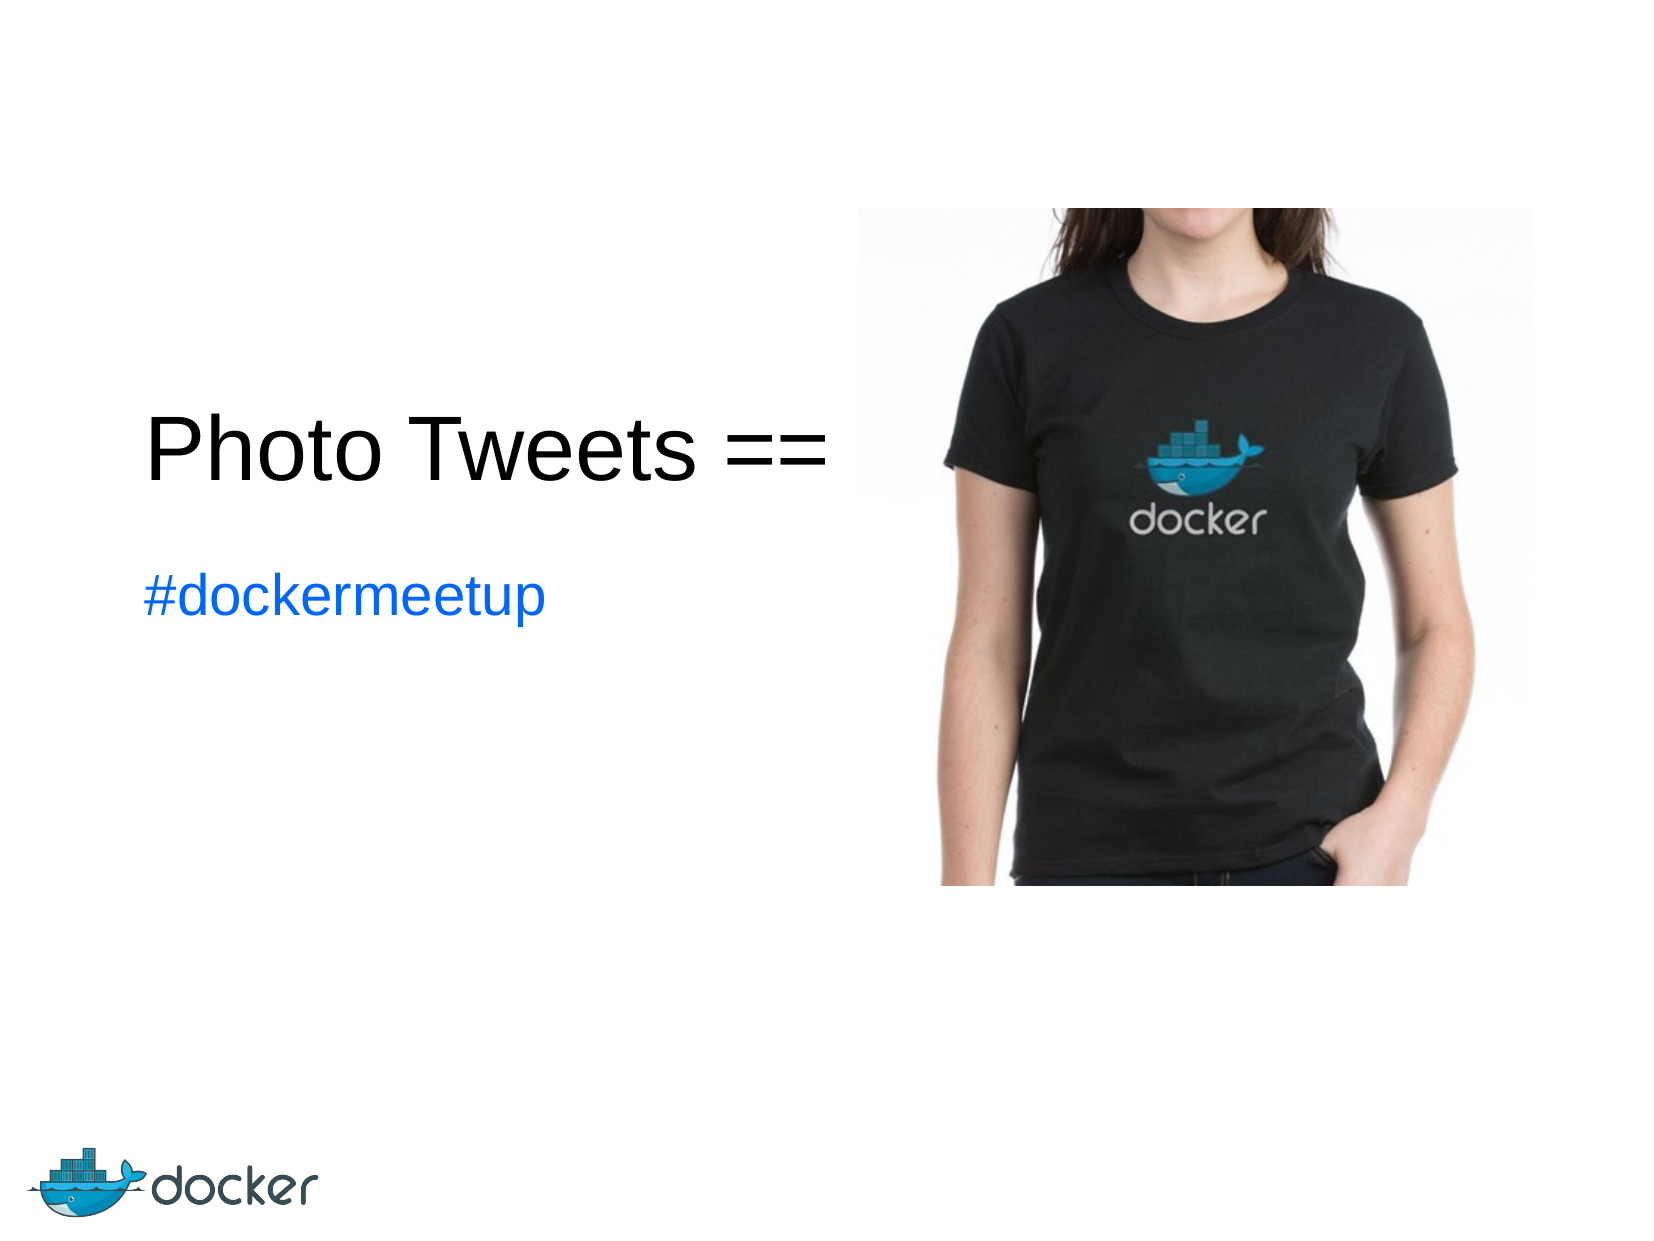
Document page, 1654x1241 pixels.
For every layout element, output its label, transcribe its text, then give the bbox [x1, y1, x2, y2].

picture [0, 1123, 343, 1241]
picture [858, 208, 1536, 886]
text_box Photo Tweets == [129, 389, 934, 579]
text_box #dockermeetup [129, 555, 827, 766]
